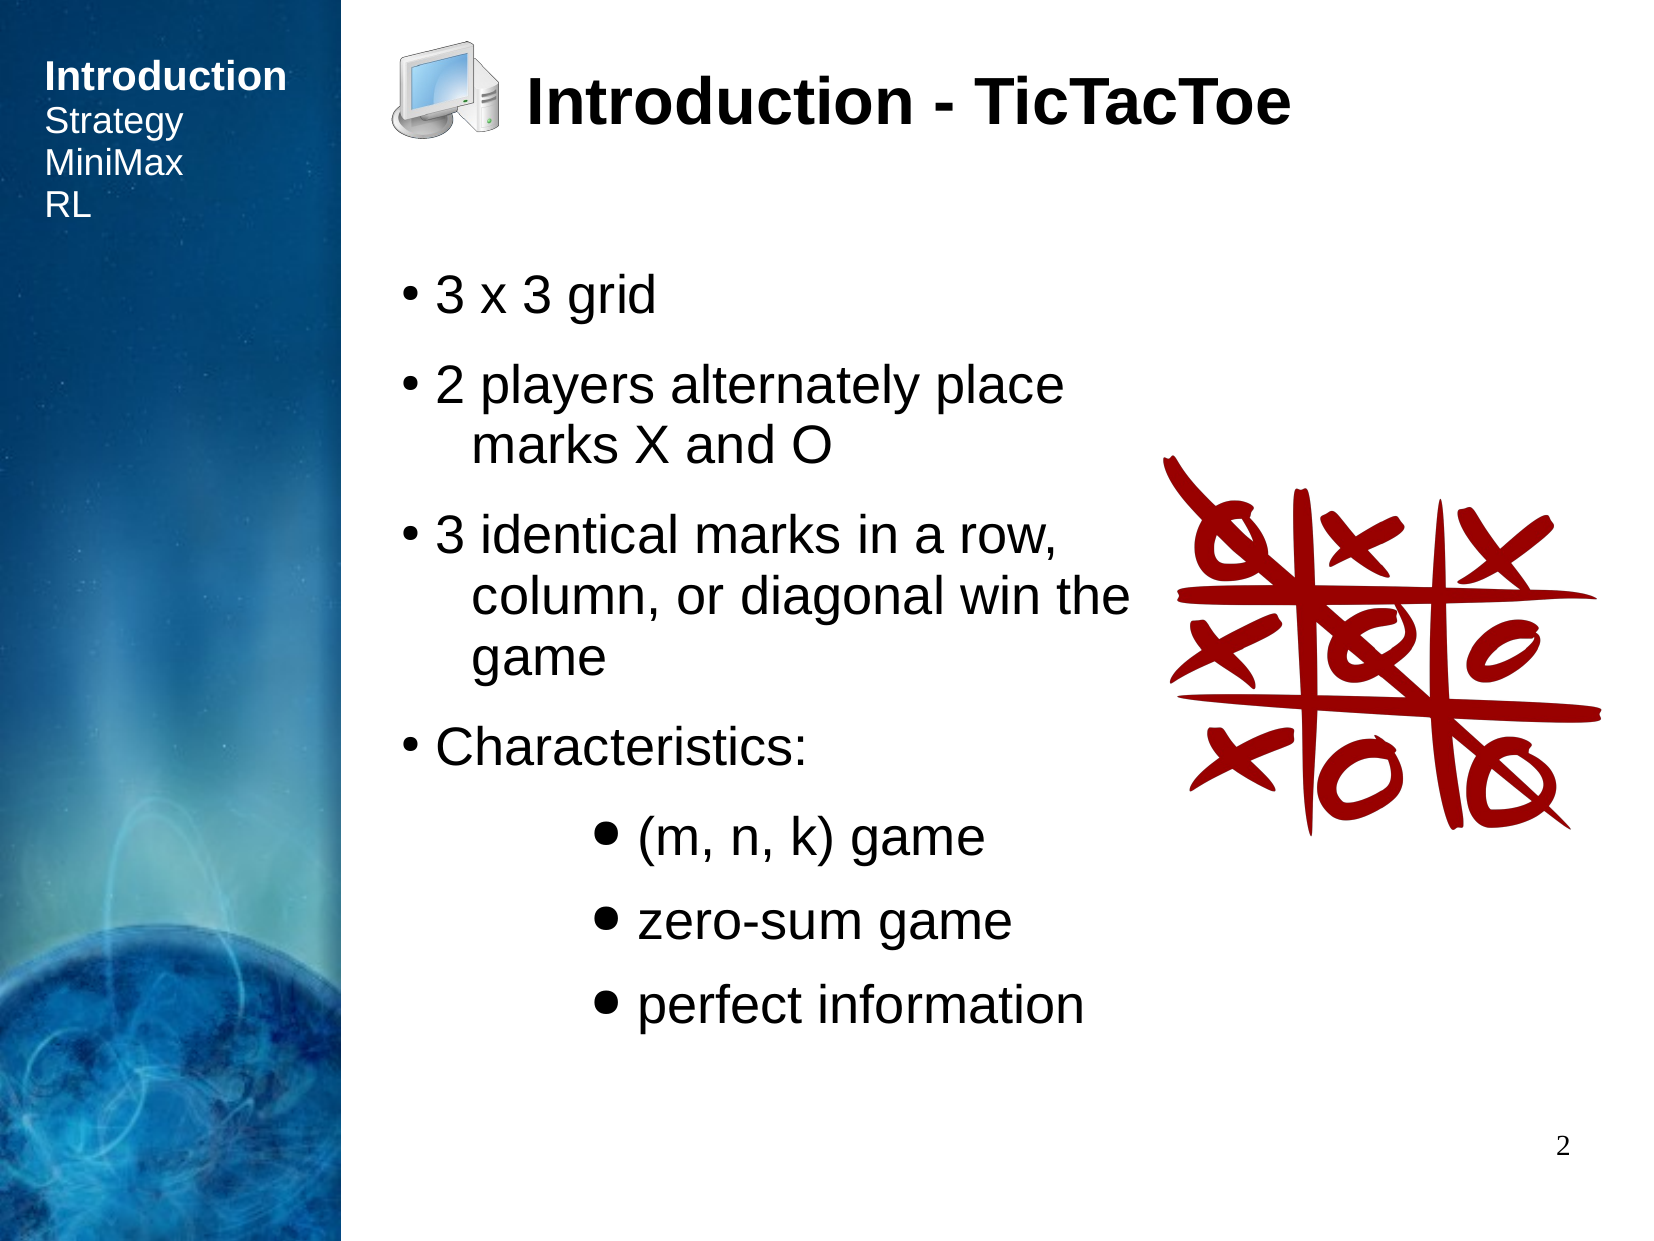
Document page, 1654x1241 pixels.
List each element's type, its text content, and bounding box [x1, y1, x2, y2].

list 3 x 3 grid 2 players alternately place marks X and O 3 identical marks in a row, column, or diagonal win the game Characteristics: (m, n, k) game zero-sum game perfect information [400, 264, 1141, 1157]
text_box Introduction Strategy MiniMax RL [29, 45, 327, 318]
picture [391, 41, 499, 139]
picture [0, 0, 341, 1241]
title Agenda [341, 56, 1571, 250]
text_box Introduction - TicTacToe [511, 56, 1316, 147]
picture [1159, 451, 1603, 846]
